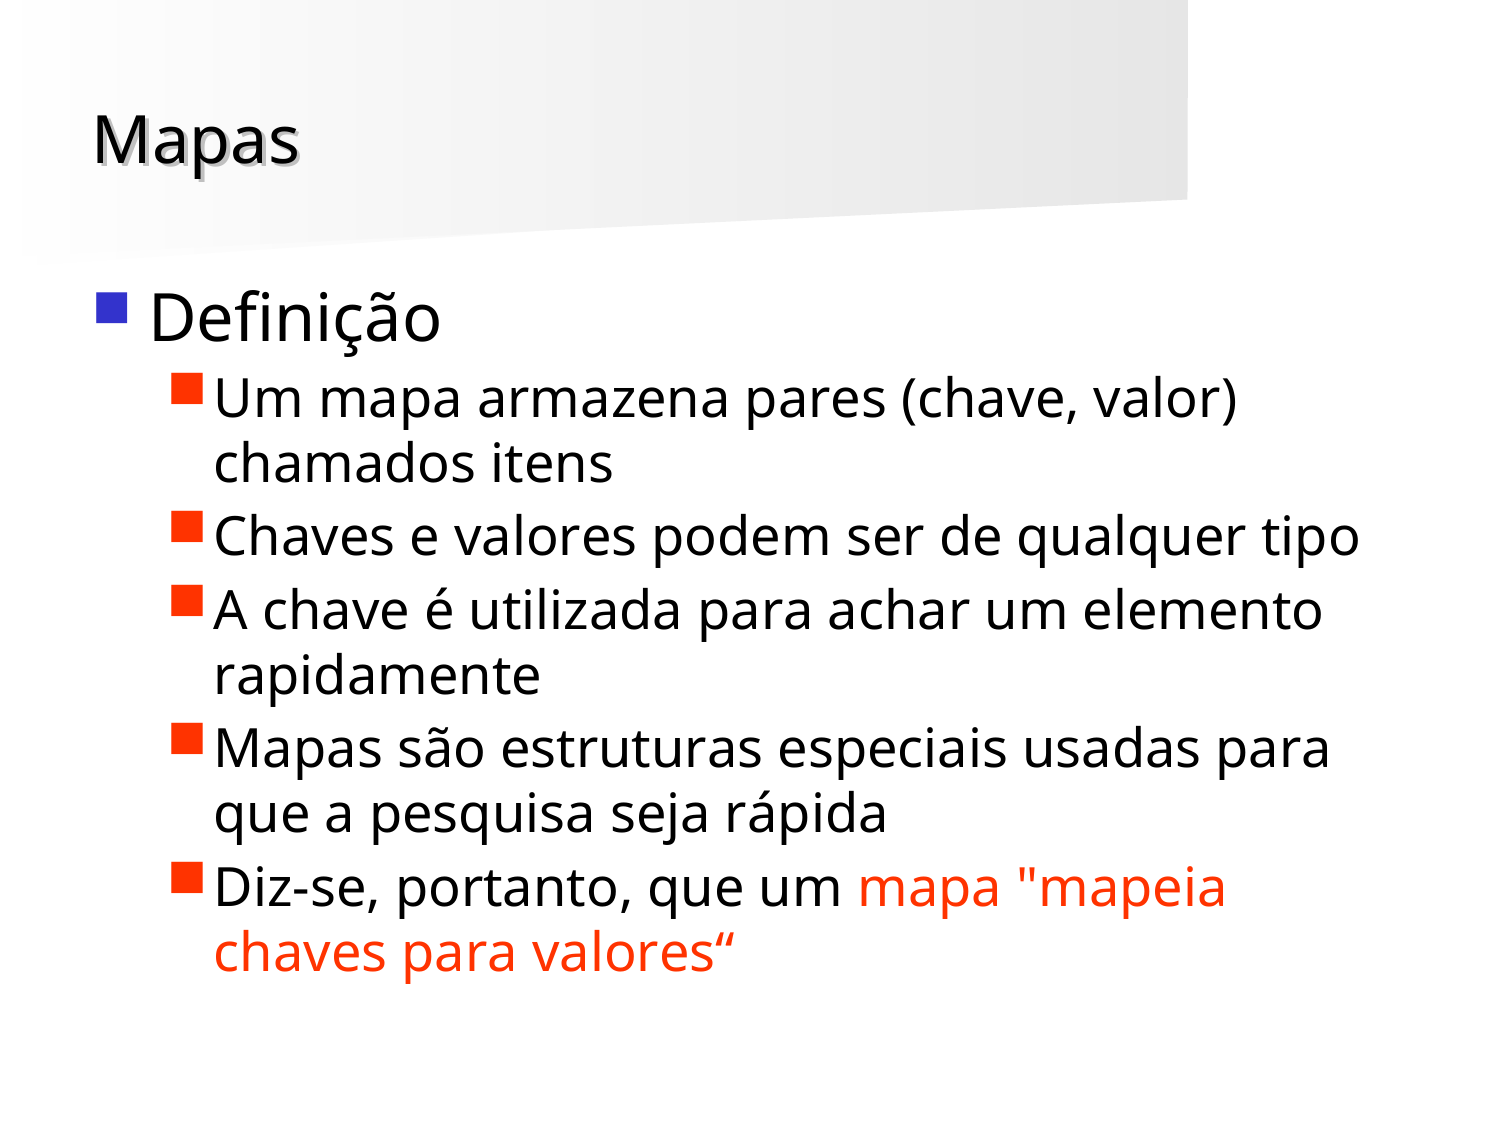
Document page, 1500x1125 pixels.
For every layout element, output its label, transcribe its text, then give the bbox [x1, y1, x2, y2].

list Definição Um mapa armazena pares (chave, valor) chamados itens Chaves e valores podem ser de qualquer tipo A chave é utilizada para achar um elemento rapidamente Mapas são estruturas especiais usadas para que a pesquisa seja rápida Diz-se, portanto, que um mapa "mapeia chaves para valores“ [76, 267, 1427, 1054]
title Mapas [76, 42, 1427, 231]
